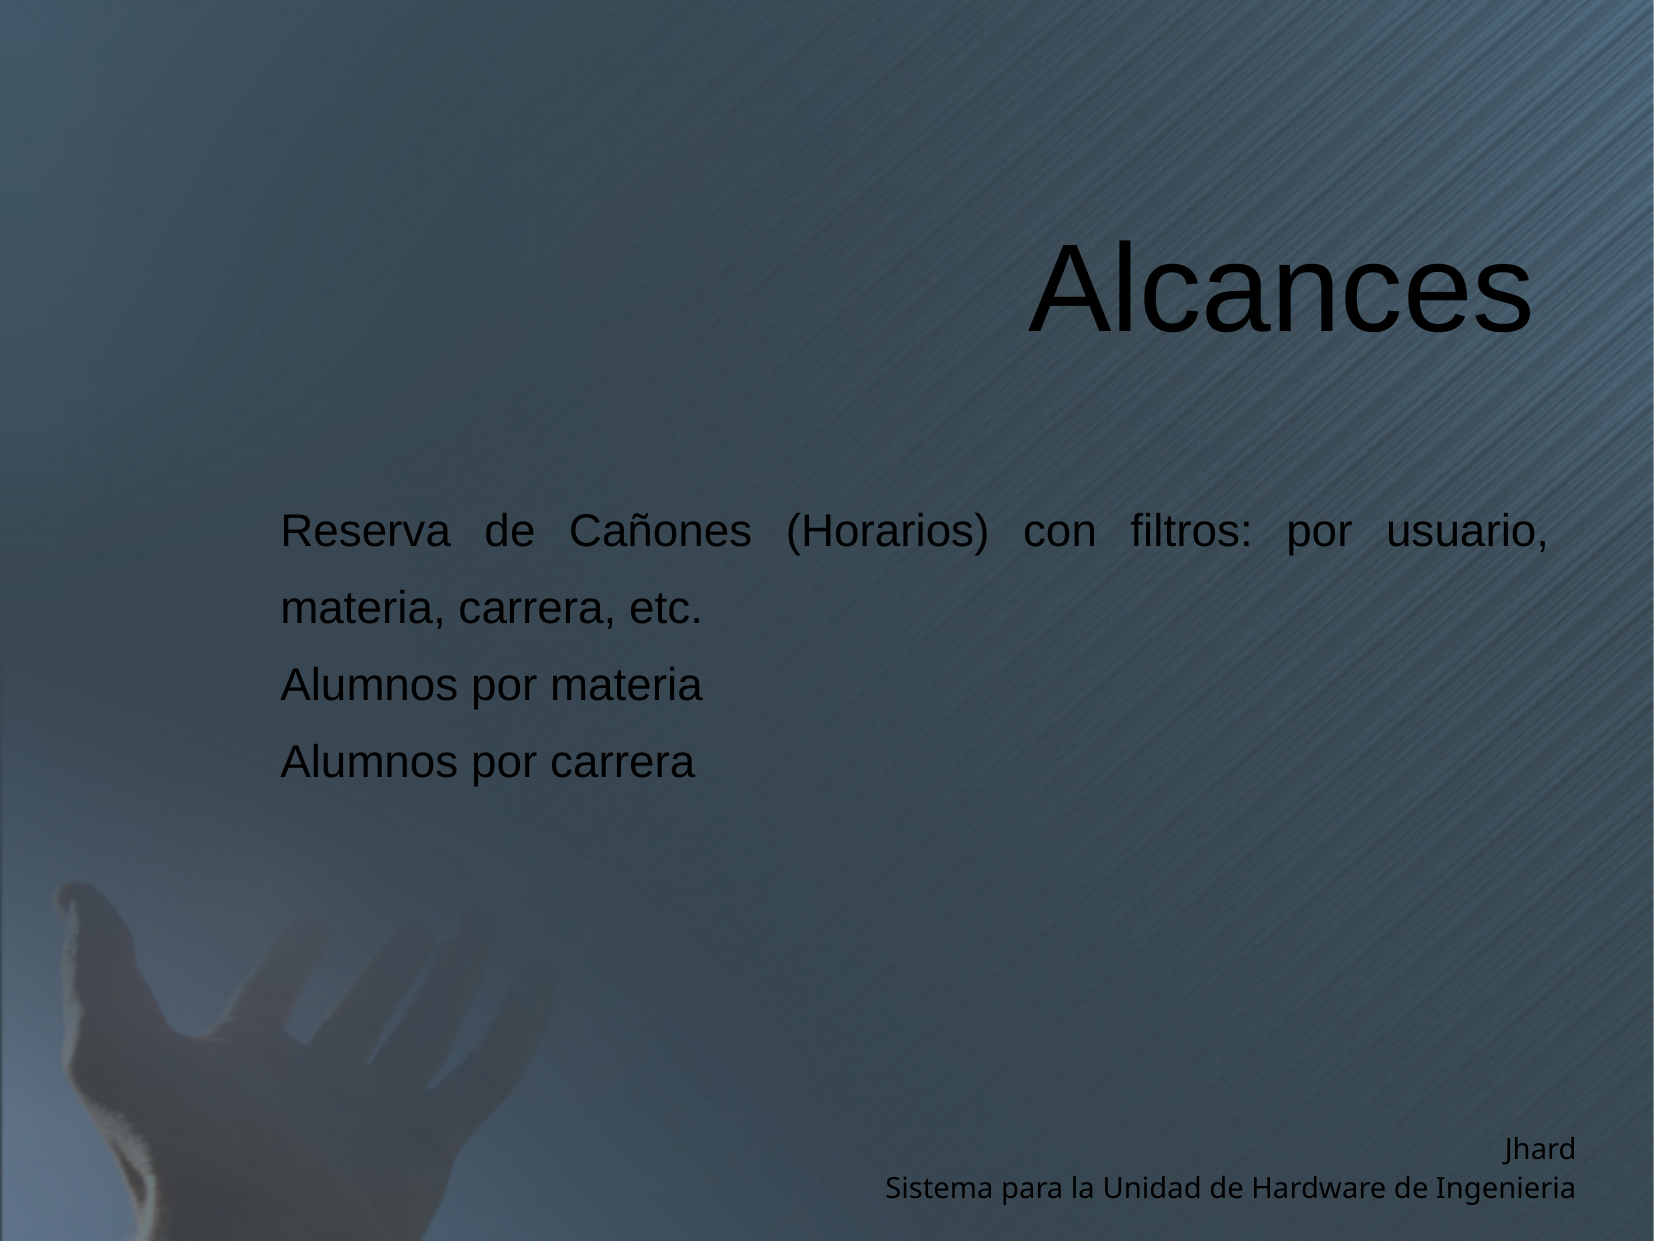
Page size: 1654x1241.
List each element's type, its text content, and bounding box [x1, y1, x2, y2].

title Alcances [584, 191, 1536, 384]
text_box Reserva de Cañones (Horarios) con filtros: por usuario, materia, carrera, etc. Alumnos por materia Alumnos por carrera [265, 472, 1565, 1093]
picture [0, 0, 1654, 1241]
